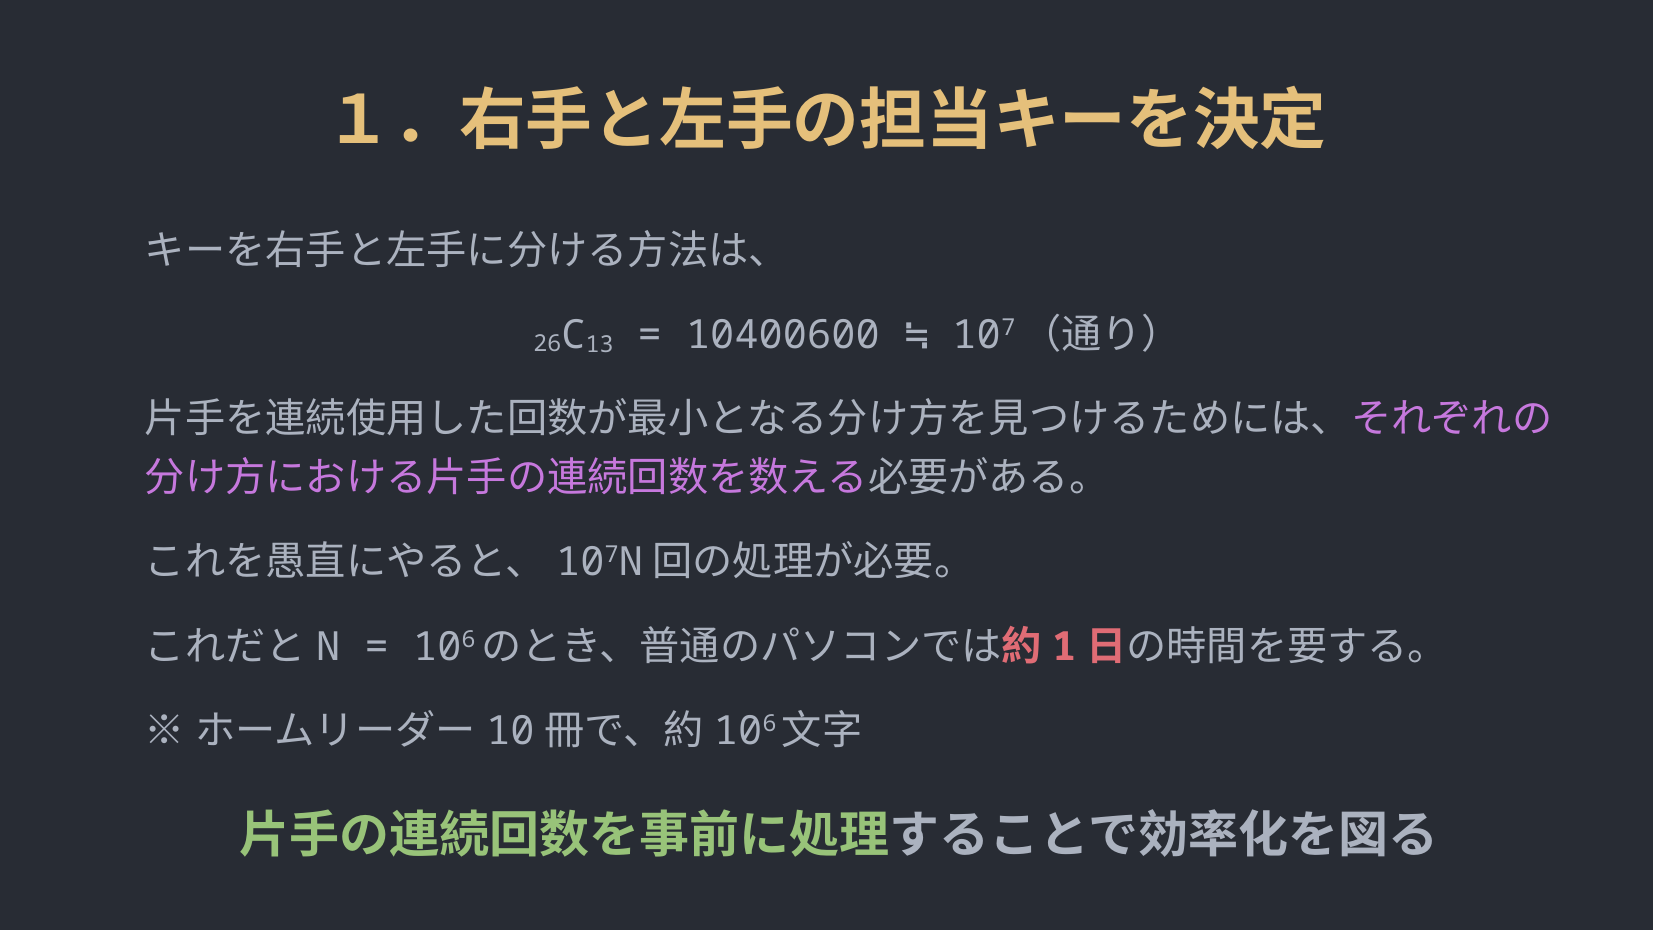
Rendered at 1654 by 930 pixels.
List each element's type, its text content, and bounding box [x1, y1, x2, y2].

title １．右手と左手の担当キーを決定 [82, 37, 1571, 193]
list キーを右手と左手に分ける方法は、 26C13 = 10400600 ≒ 107（通り） 片手を連続使用した回数が最小となる分け方を見つけるためには、それぞれの分け方における片手の連続回数を数える必要がある。 これを愚直にやると、107N回の処理が必要。 これだとN = 106のとき、普通のパソコンでは約1日の時間を要する。 ※ホームリーダー10冊で、約106文字 [82, 217, 1571, 757]
text_box 片手の連続回数を事前に処理することで効率化を図る [225, 787, 1460, 875]
